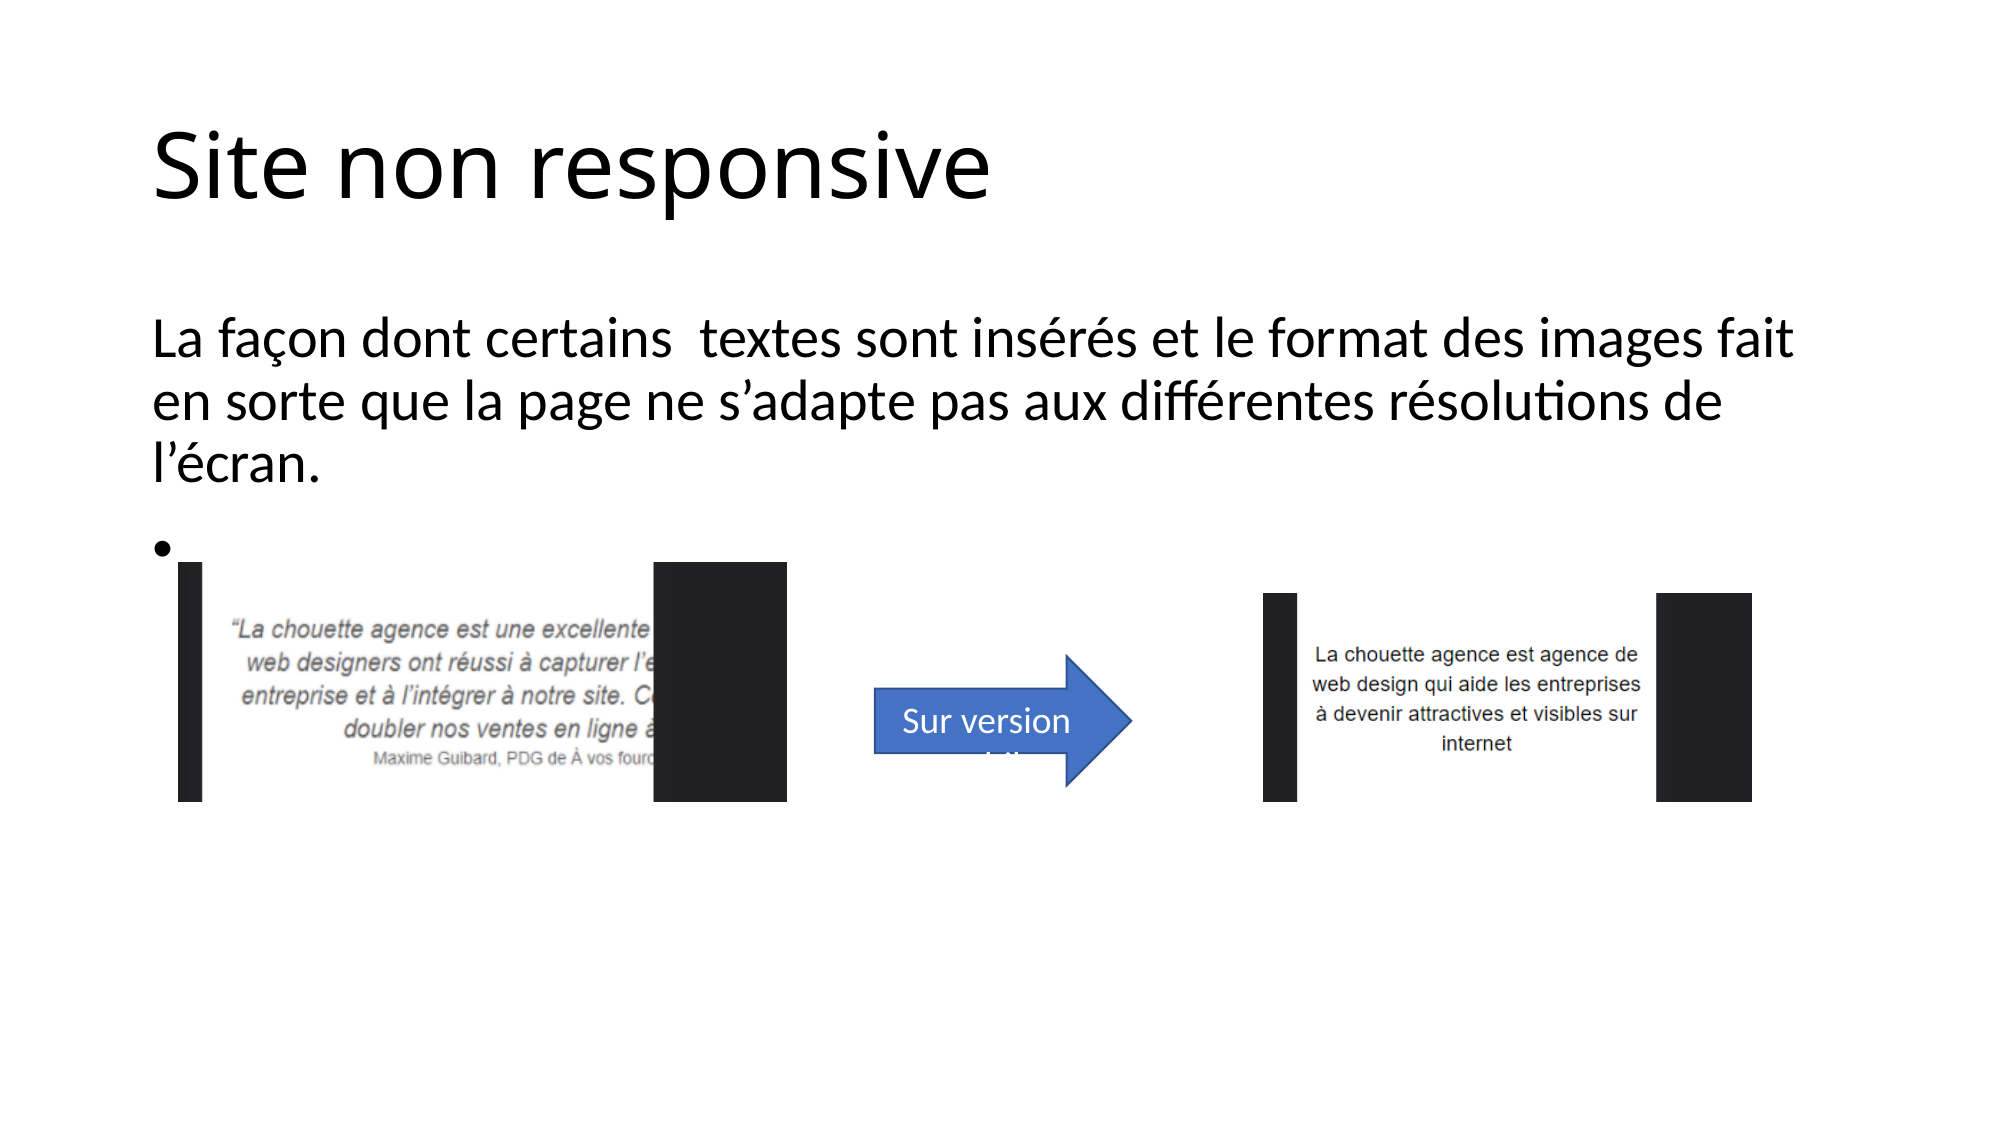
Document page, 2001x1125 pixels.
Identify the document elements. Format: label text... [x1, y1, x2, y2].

picture [178, 562, 787, 802]
picture [1263, 593, 1752, 802]
text_box Sur version mobile [874, 656, 1132, 786]
list La façon dont certains textes sont insérés et le format des images fait en sorte que la page ne s’adapte pas aux différentes résolutions de l’écran. [137, 299, 1863, 1014]
title Site non responsive [137, 59, 1863, 278]
